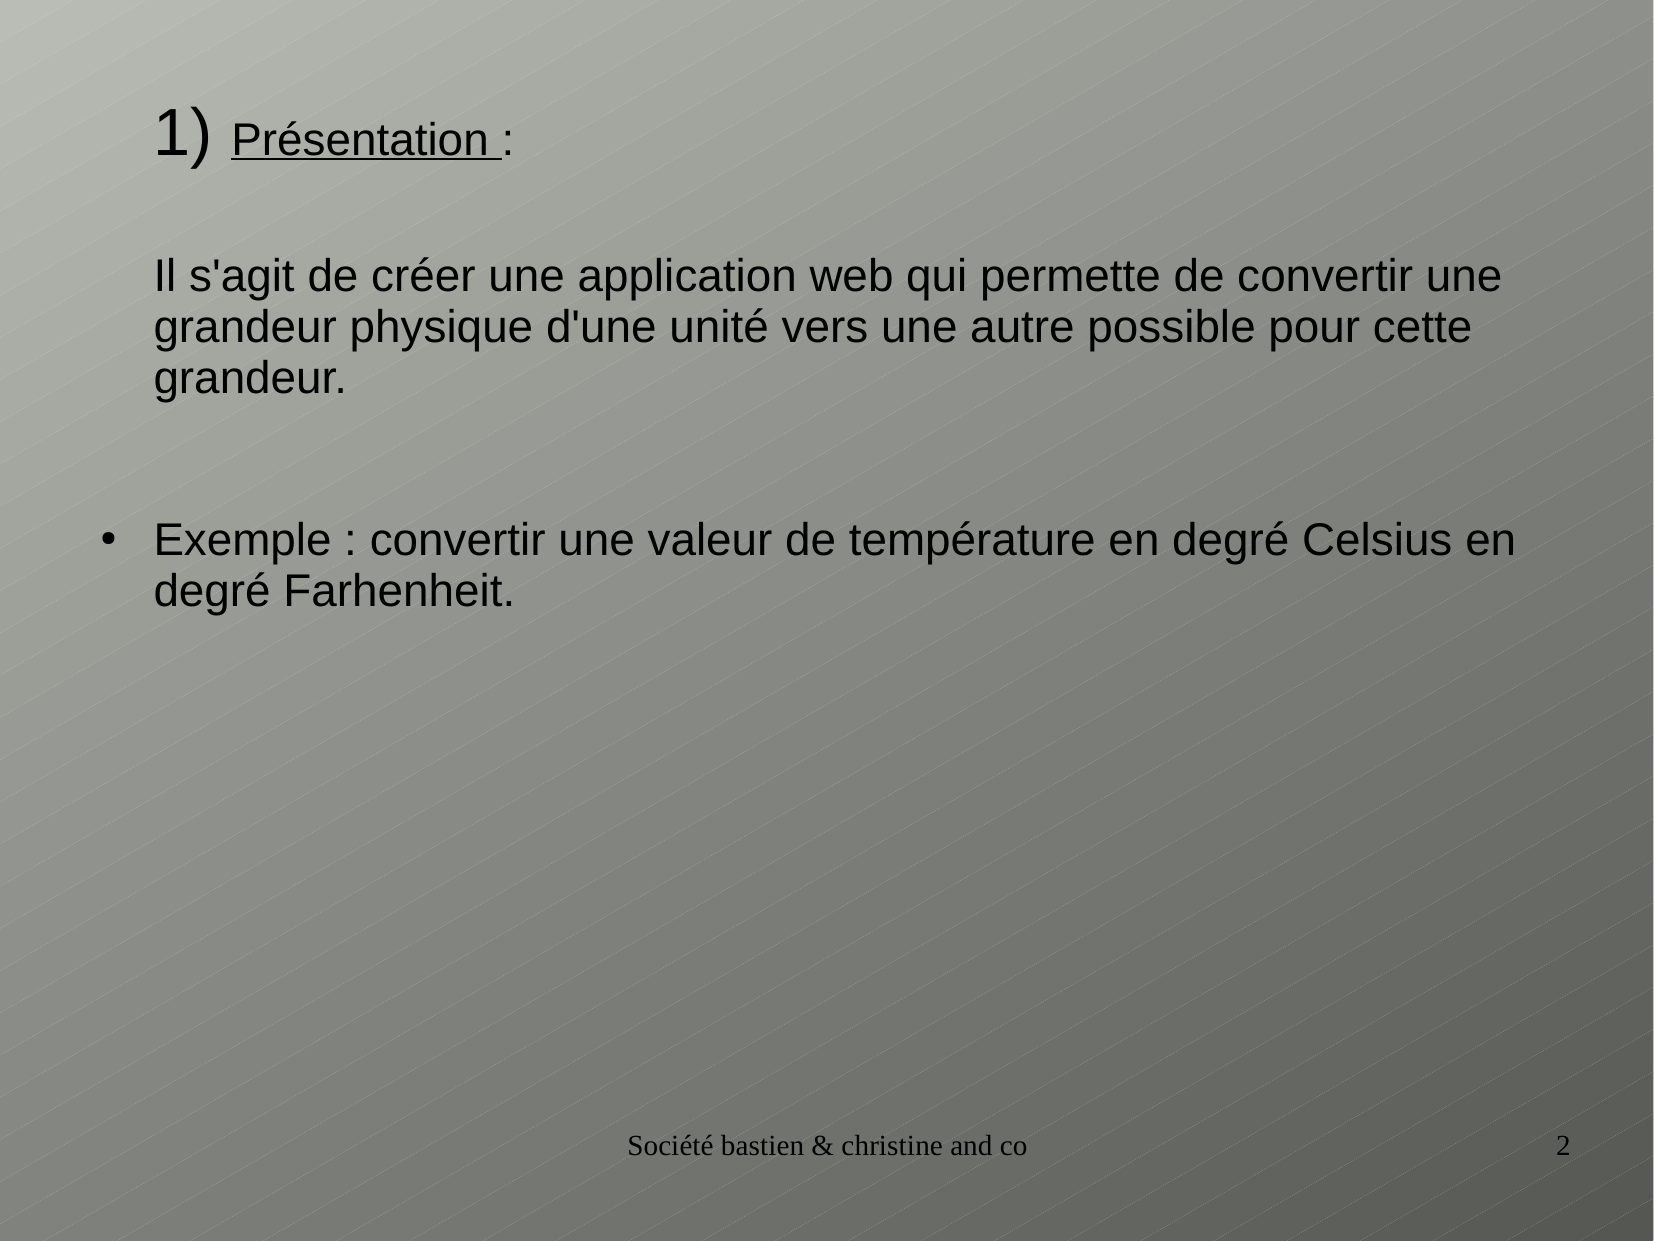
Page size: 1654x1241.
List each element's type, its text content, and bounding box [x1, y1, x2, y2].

list 1) Présentation : Il s'agit de créer une application web qui permette de convertir une grandeur physique d'une unité vers une autre possible pour cette grandeur. Exemple : convertir une valeur de température en degré Celsius en degré Farhenheit. [82, 94, 1571, 1170]
